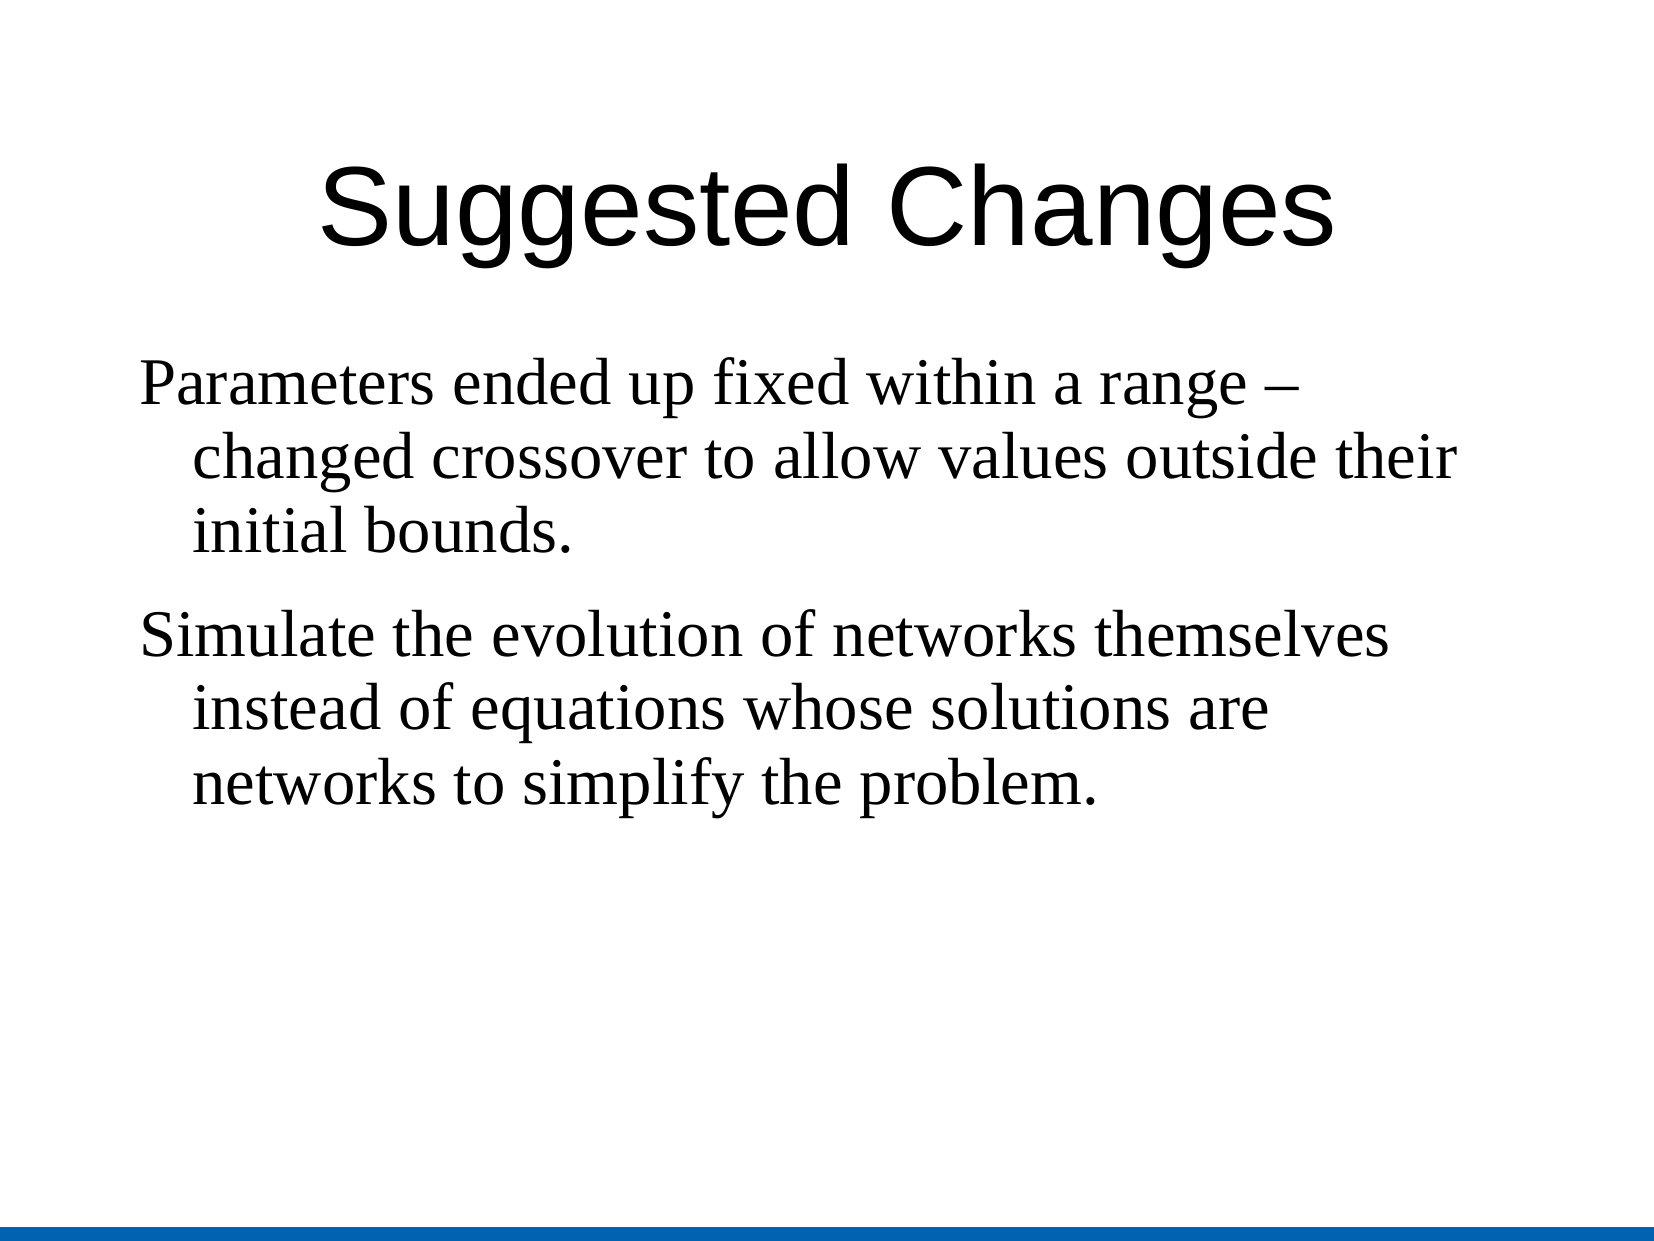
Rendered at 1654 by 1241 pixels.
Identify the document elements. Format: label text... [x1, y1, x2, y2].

list Parameters ended up fixed within a range – changed crossover to allow values outside their initial bounds. Simulate the evolution of networks themselves instead of equations whose solutions are networks to simplify the problem. [121, 344, 1533, 1127]
title Suggested Changes [121, 102, 1533, 311]
